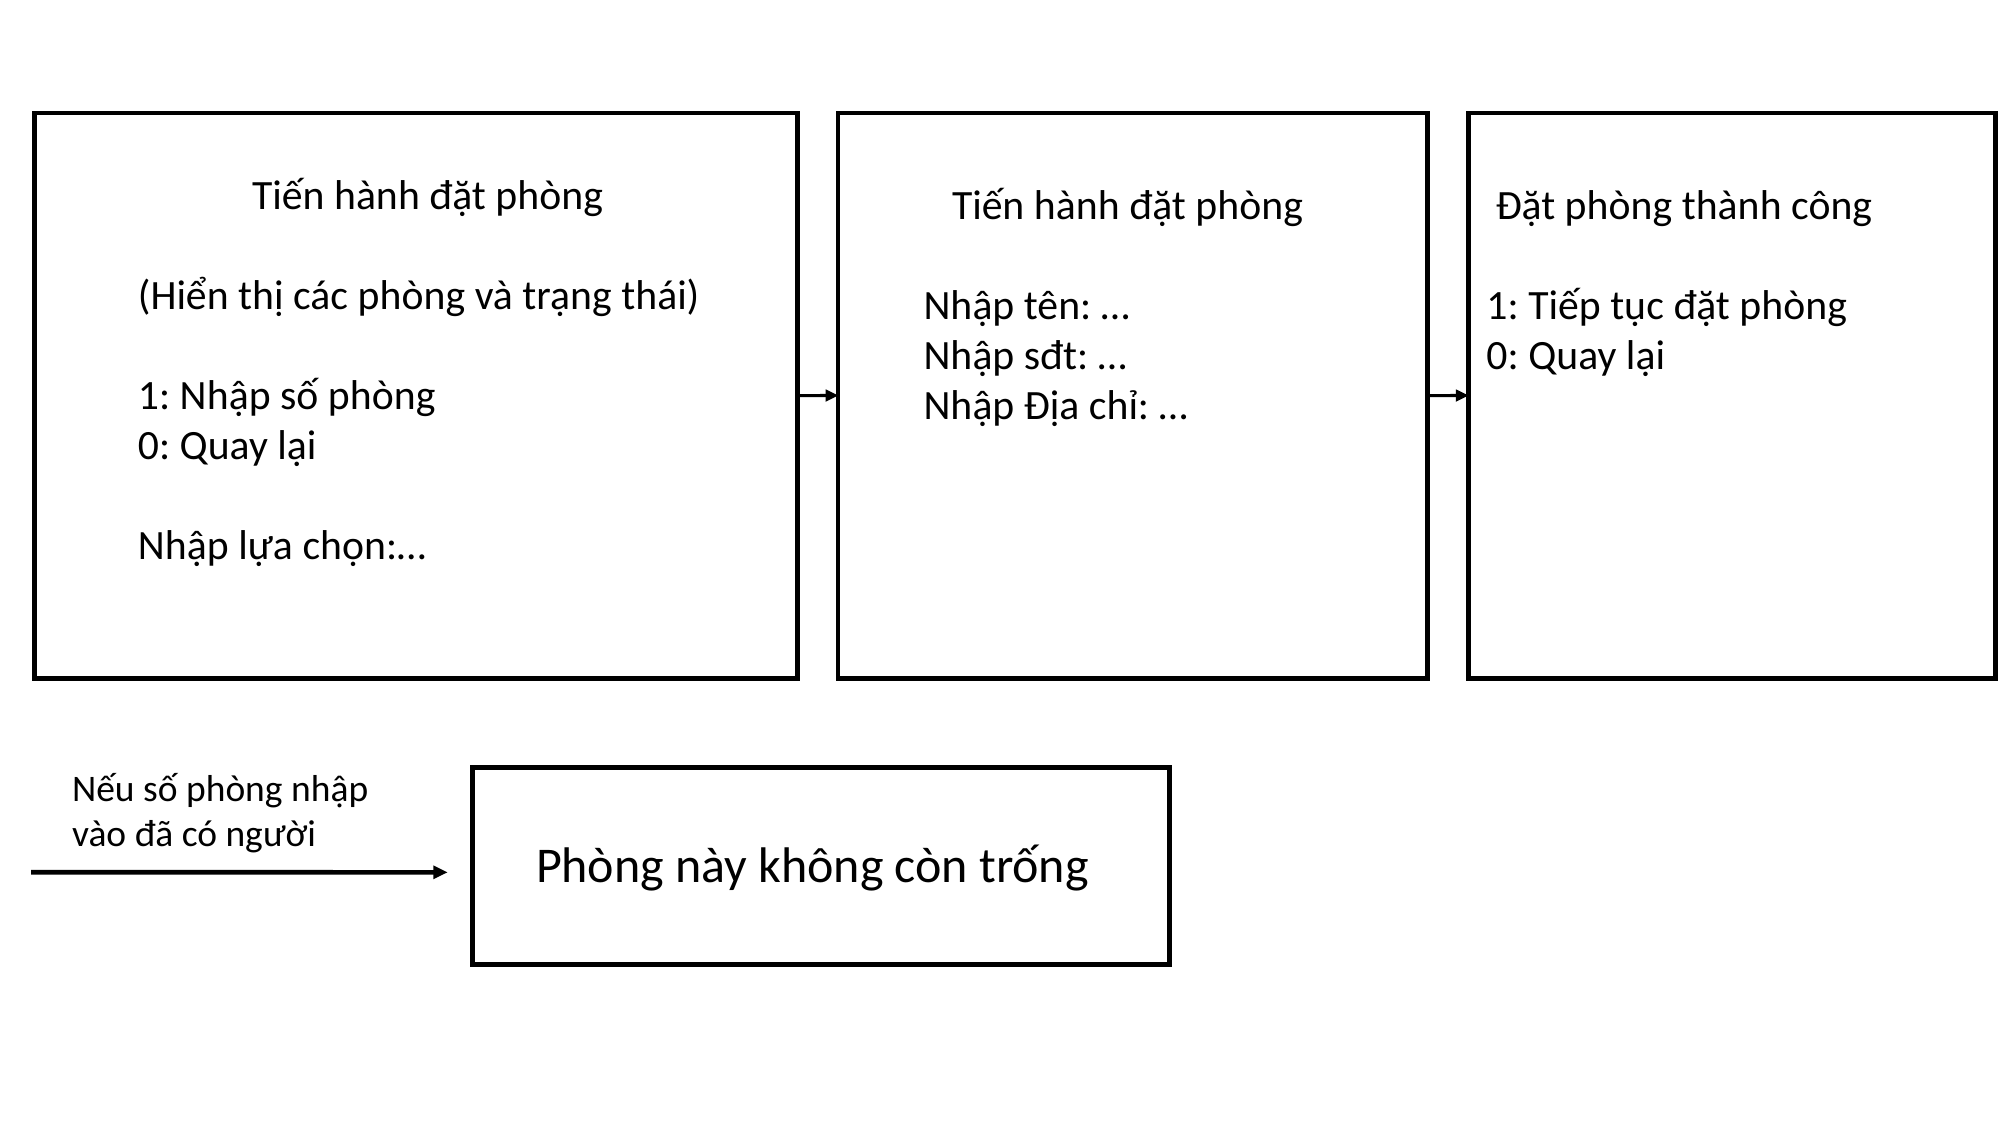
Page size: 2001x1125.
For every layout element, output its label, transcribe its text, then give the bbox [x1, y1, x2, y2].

text_box Nếu số phòng nhập vào đã có người [57, 756, 421, 862]
text_box Đặt phòng thành công 1: Tiếp tục đặt phòng 0: Quay lại [1443, 170, 2000, 386]
text_box [1468, 113, 1996, 170]
text_box [34, 113, 798, 679]
text_box Tiến hành đặt phòng Nhập tên: … Nhập sđt: … Nhập Địa chỉ: … [880, 170, 1319, 436]
text_box Tiến hành đặt phòng (Hiển thị các phòng và trạng thái) 1: Nhập số phòng 0: Quay lại Nhập lựa chọn:… [123, 160, 716, 576]
text_box Phòng này không còn trống [521, 824, 1156, 900]
text_box [472, 767, 1170, 965]
text_box [1468, 386, 1996, 679]
text_box [838, 113, 1428, 679]
